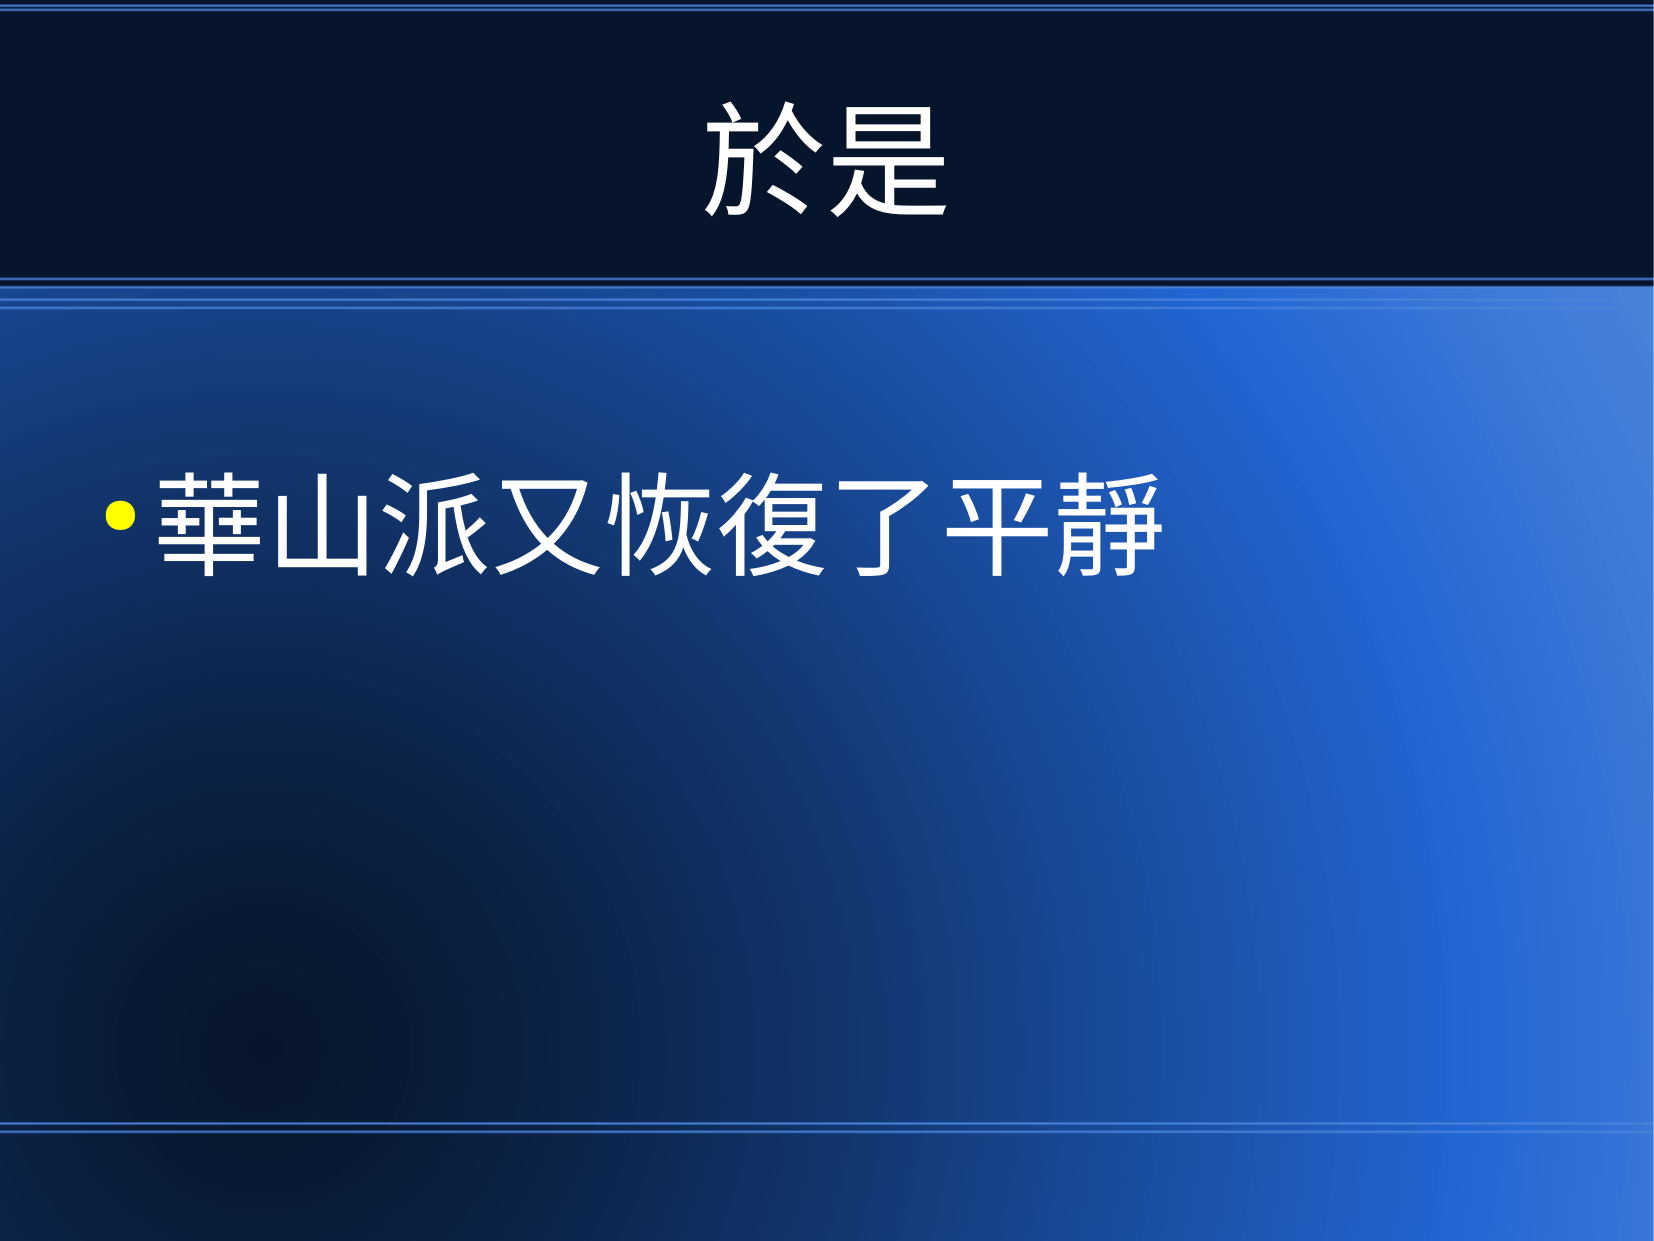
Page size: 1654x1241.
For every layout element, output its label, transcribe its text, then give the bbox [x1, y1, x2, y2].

title 於是 [82, 49, 1571, 257]
picture [0, 0, 1654, 1241]
list 華山派又恢復了平靜 [82, 355, 1571, 1241]
